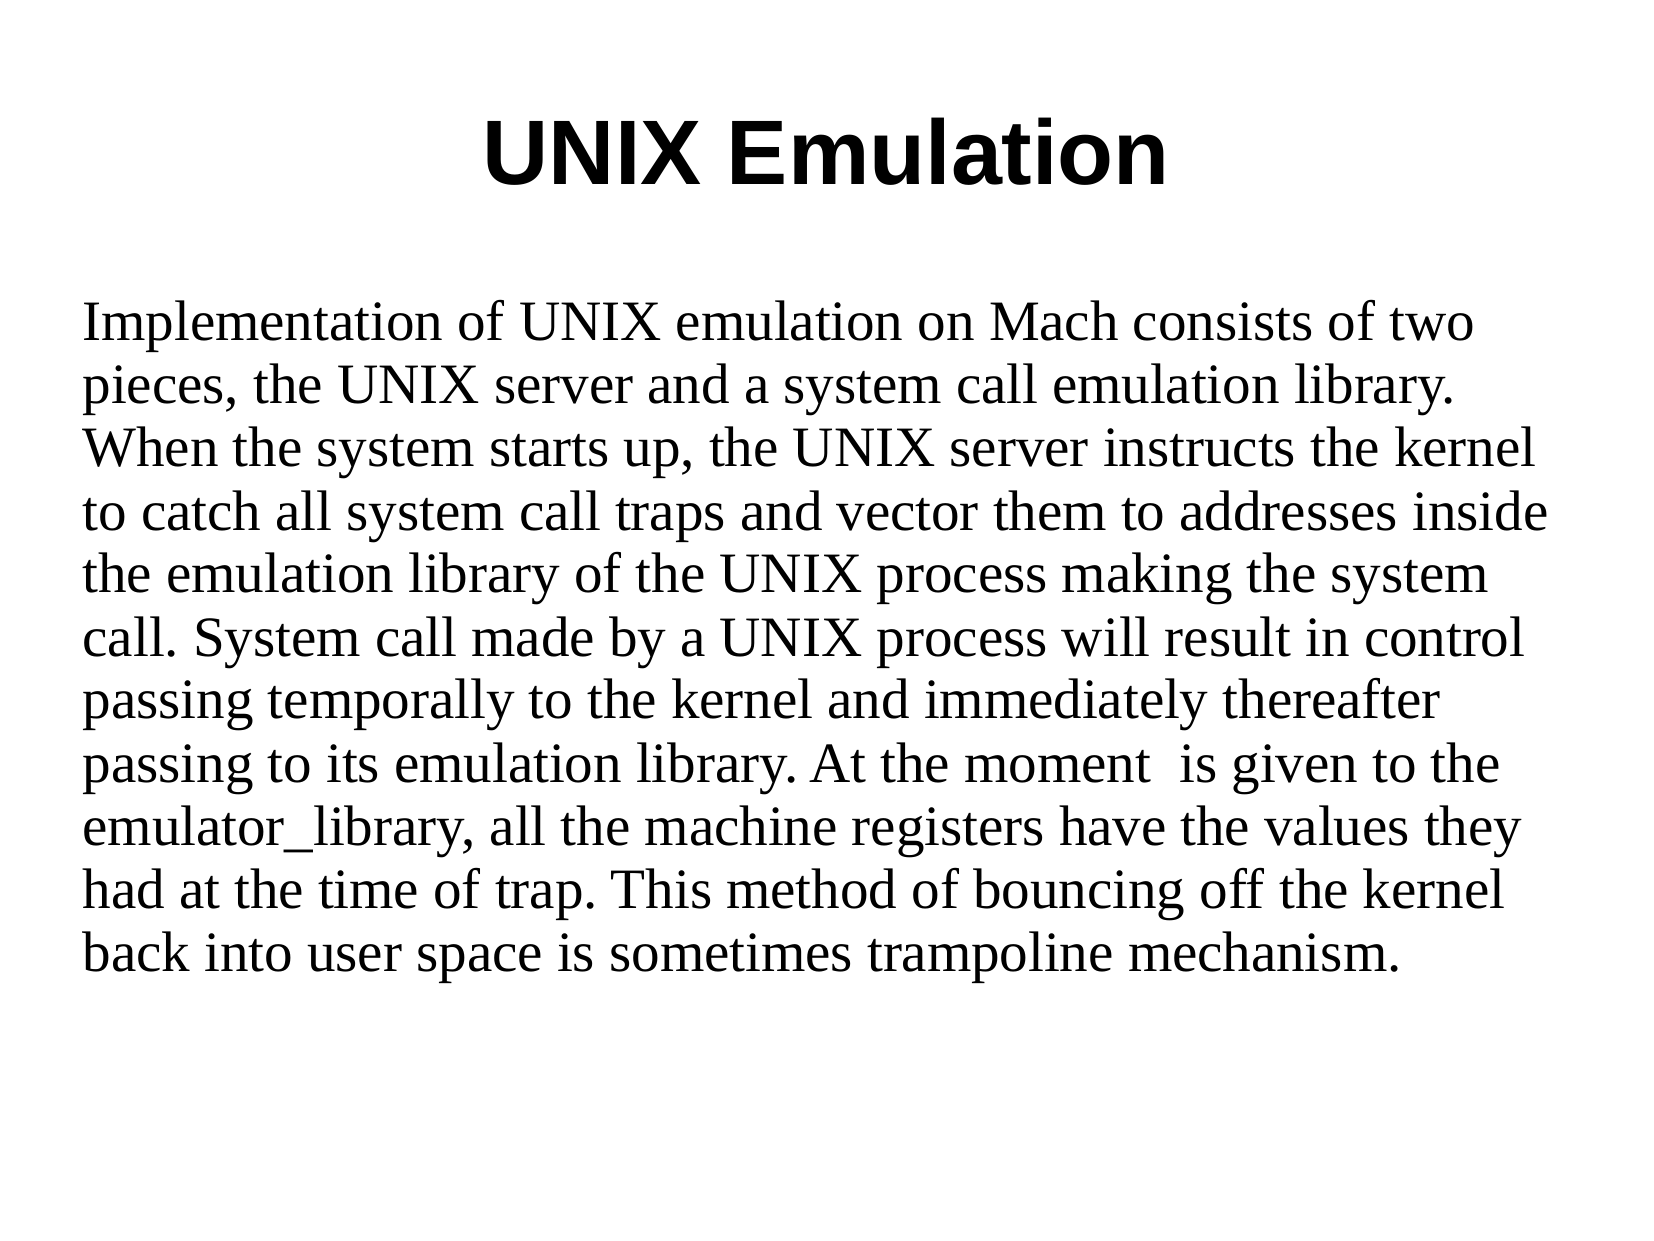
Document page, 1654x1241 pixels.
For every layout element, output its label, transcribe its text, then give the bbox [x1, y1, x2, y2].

list Implementation of UNIX emulation on Mach consists of two pieces, the UNIX server and a system call emulation library. When the system starts up, the UNIX server instructs the kernel to catch all system call traps and vector them to addresses inside the emulation library of the UNIX process making the system call. System call made by a UNIX process will result in control passing temporally to the kernel and immediately thereafter passing to its emulation library. At the moment is given to the emulator_library, all the machine registers have the values they had at the time of trap. This method of bouncing off the kernel back into user space is sometimes trampoline mechanism. [82, 290, 1571, 1010]
title UNIX Emulation [82, 49, 1571, 257]
